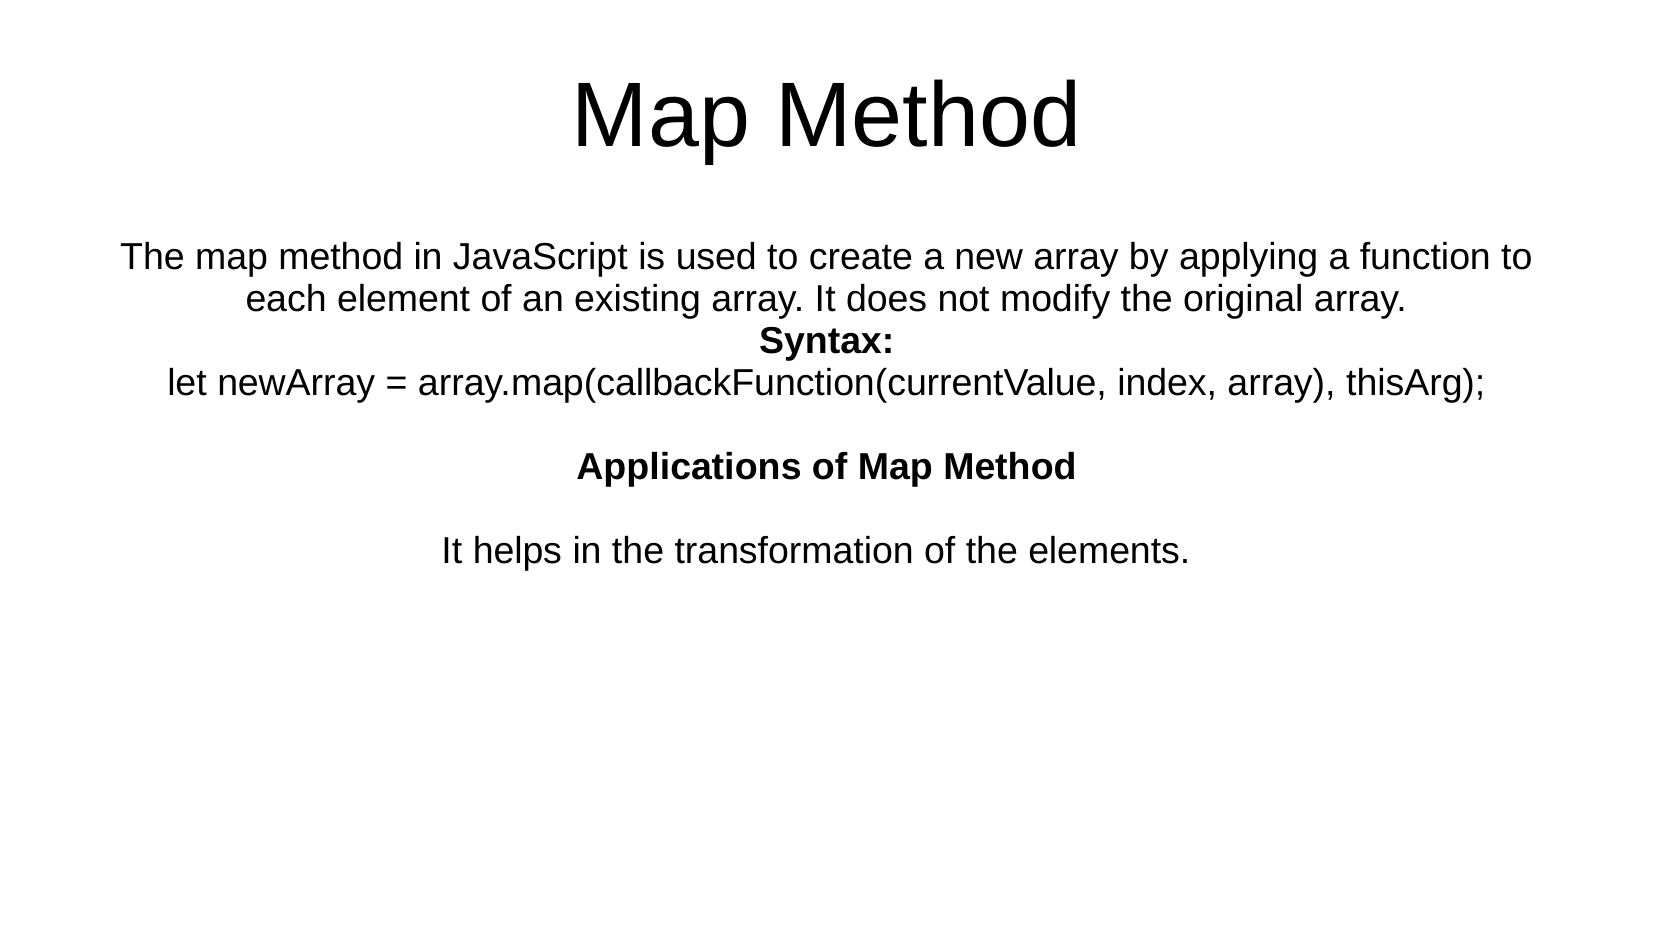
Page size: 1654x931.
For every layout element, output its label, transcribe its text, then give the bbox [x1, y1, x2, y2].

title Map Method [82, 37, 1571, 193]
subtitle The map method in JavaScript is used to create a new array by applying a function to each element of an existing array. It does not modify the original array. Syntax: let newArray = array.map(callbackFunction(currentValue, index, array), thisArg); Applications of Map Method It helps in the transformation of the elements. [82, 217, 1571, 758]
